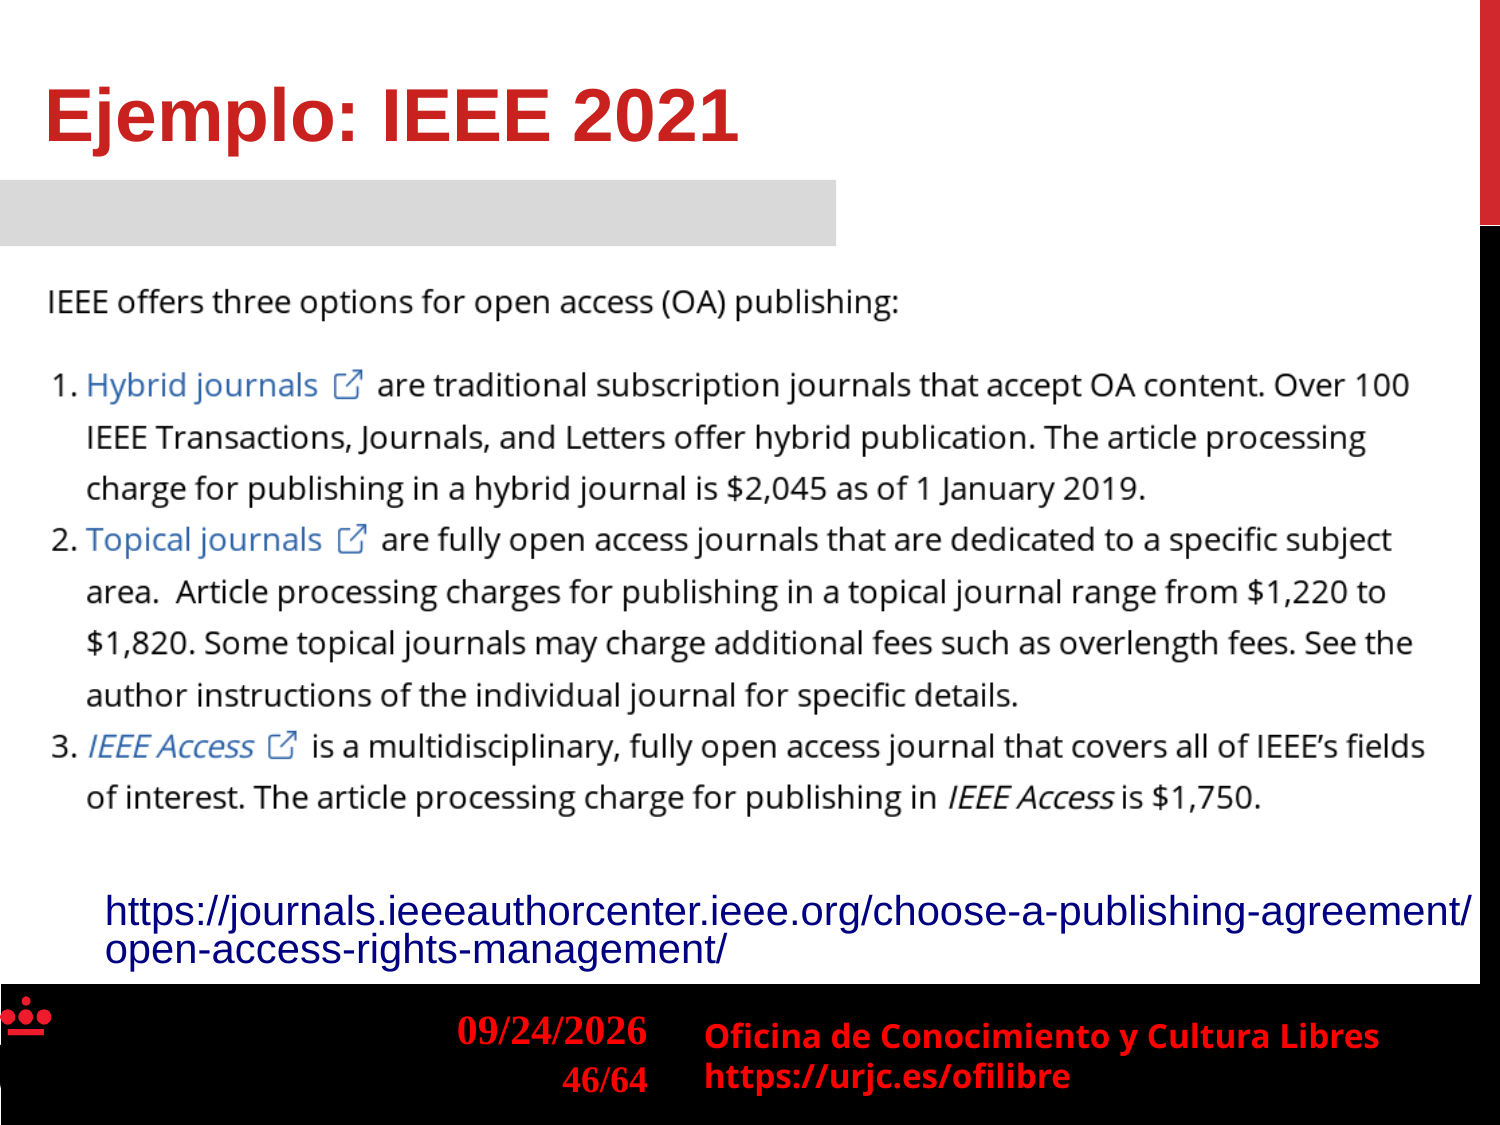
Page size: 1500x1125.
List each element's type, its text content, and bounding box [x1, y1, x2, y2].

text_box https://journals.ieeeauthorcenter.ieee.org/choose-a-publishing-agreement/open-access-rights-management/ [90, 880, 1493, 947]
text_box Ejemplo: IEEE 2021 [30, 66, 1036, 249]
title [75, 15, 1425, 172]
picture [31, 269, 1444, 826]
text_box [45, 722, 1471, 841]
